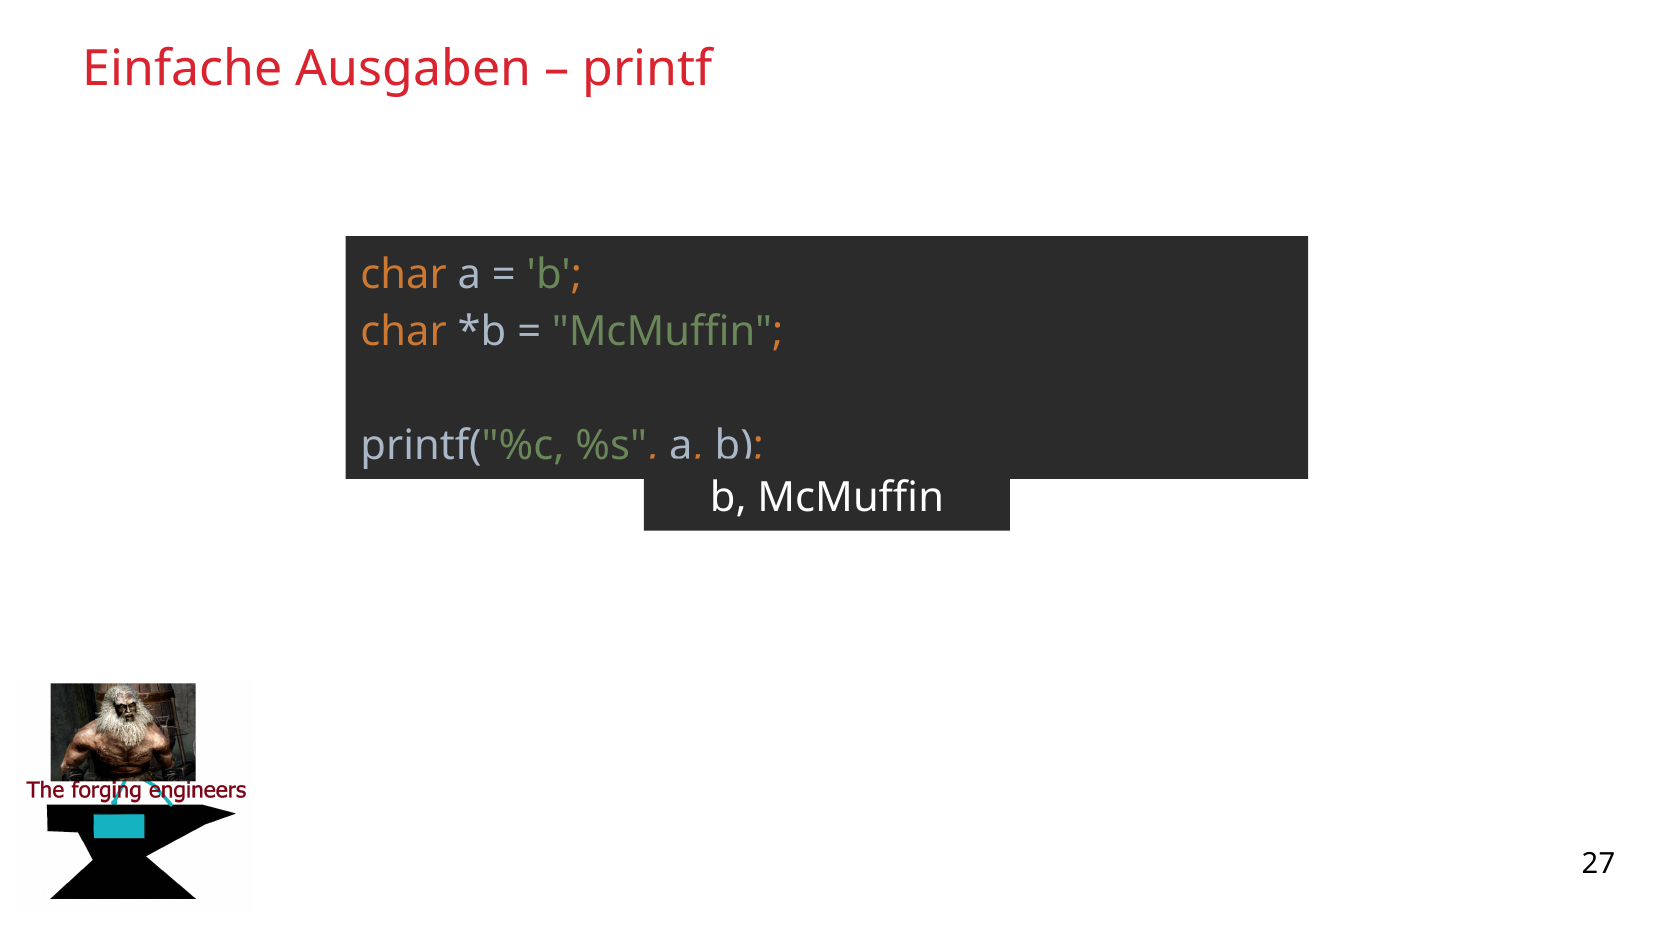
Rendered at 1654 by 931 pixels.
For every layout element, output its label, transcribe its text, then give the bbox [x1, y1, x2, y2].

text_box char a = 'b'; char *b = "McMuffin"; printf("%c, %s", a, b); [345, 236, 1309, 441]
picture [17, 679, 254, 916]
title Einfache Ausgaben – printf [82, 37, 1571, 95]
text_box b, McMuffin [643, 463, 1010, 526]
